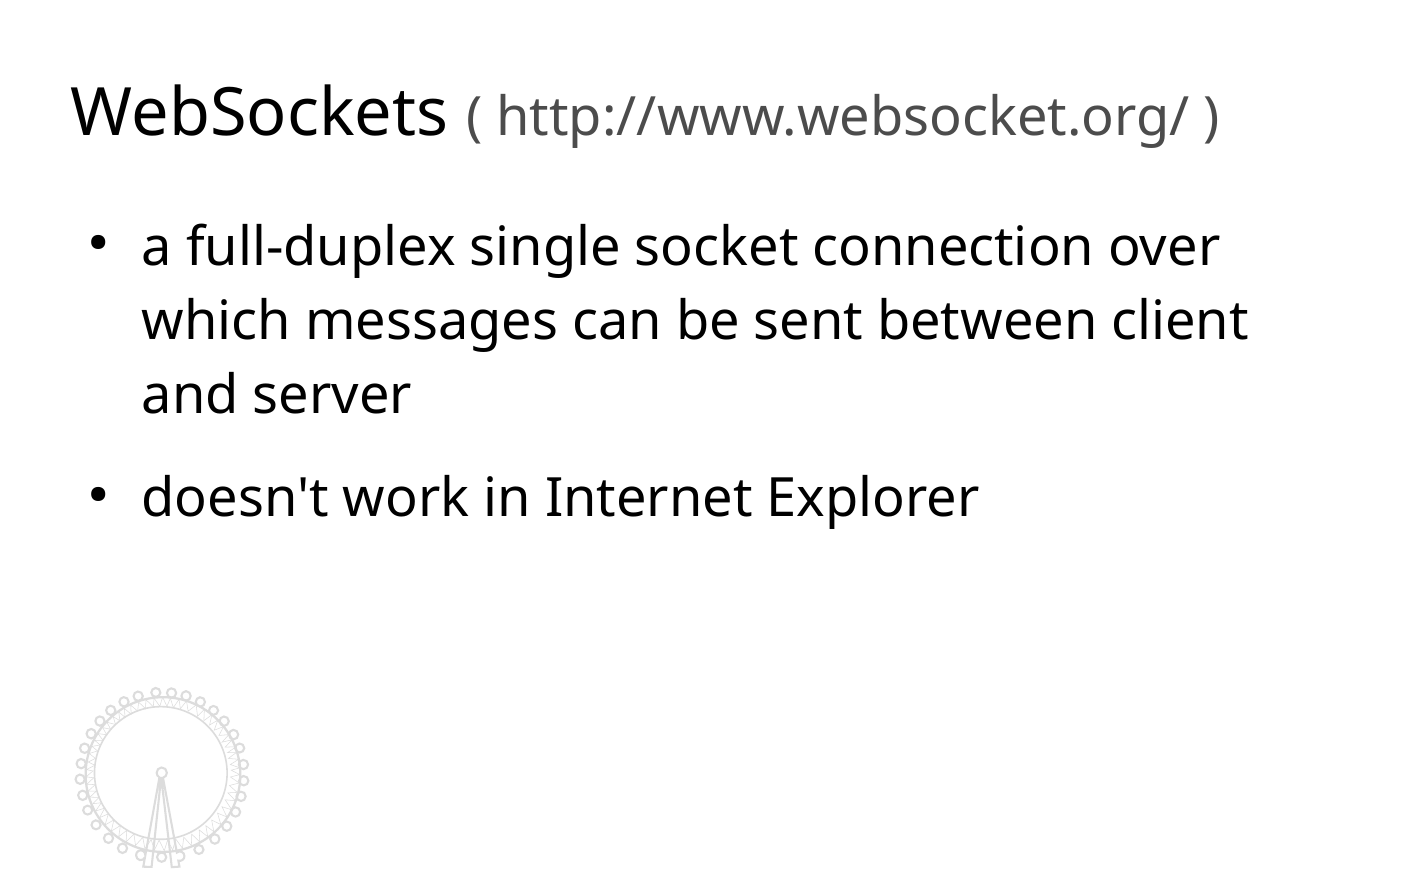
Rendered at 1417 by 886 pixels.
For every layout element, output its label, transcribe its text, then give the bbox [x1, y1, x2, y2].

list a full-duplex single socket connection over which messages can be sent between client and server doesn't work in Internet Explorer [70, 207, 1318, 721]
title WebSockets ( http://www.websocket.org/ ) [70, 35, 1346, 184]
